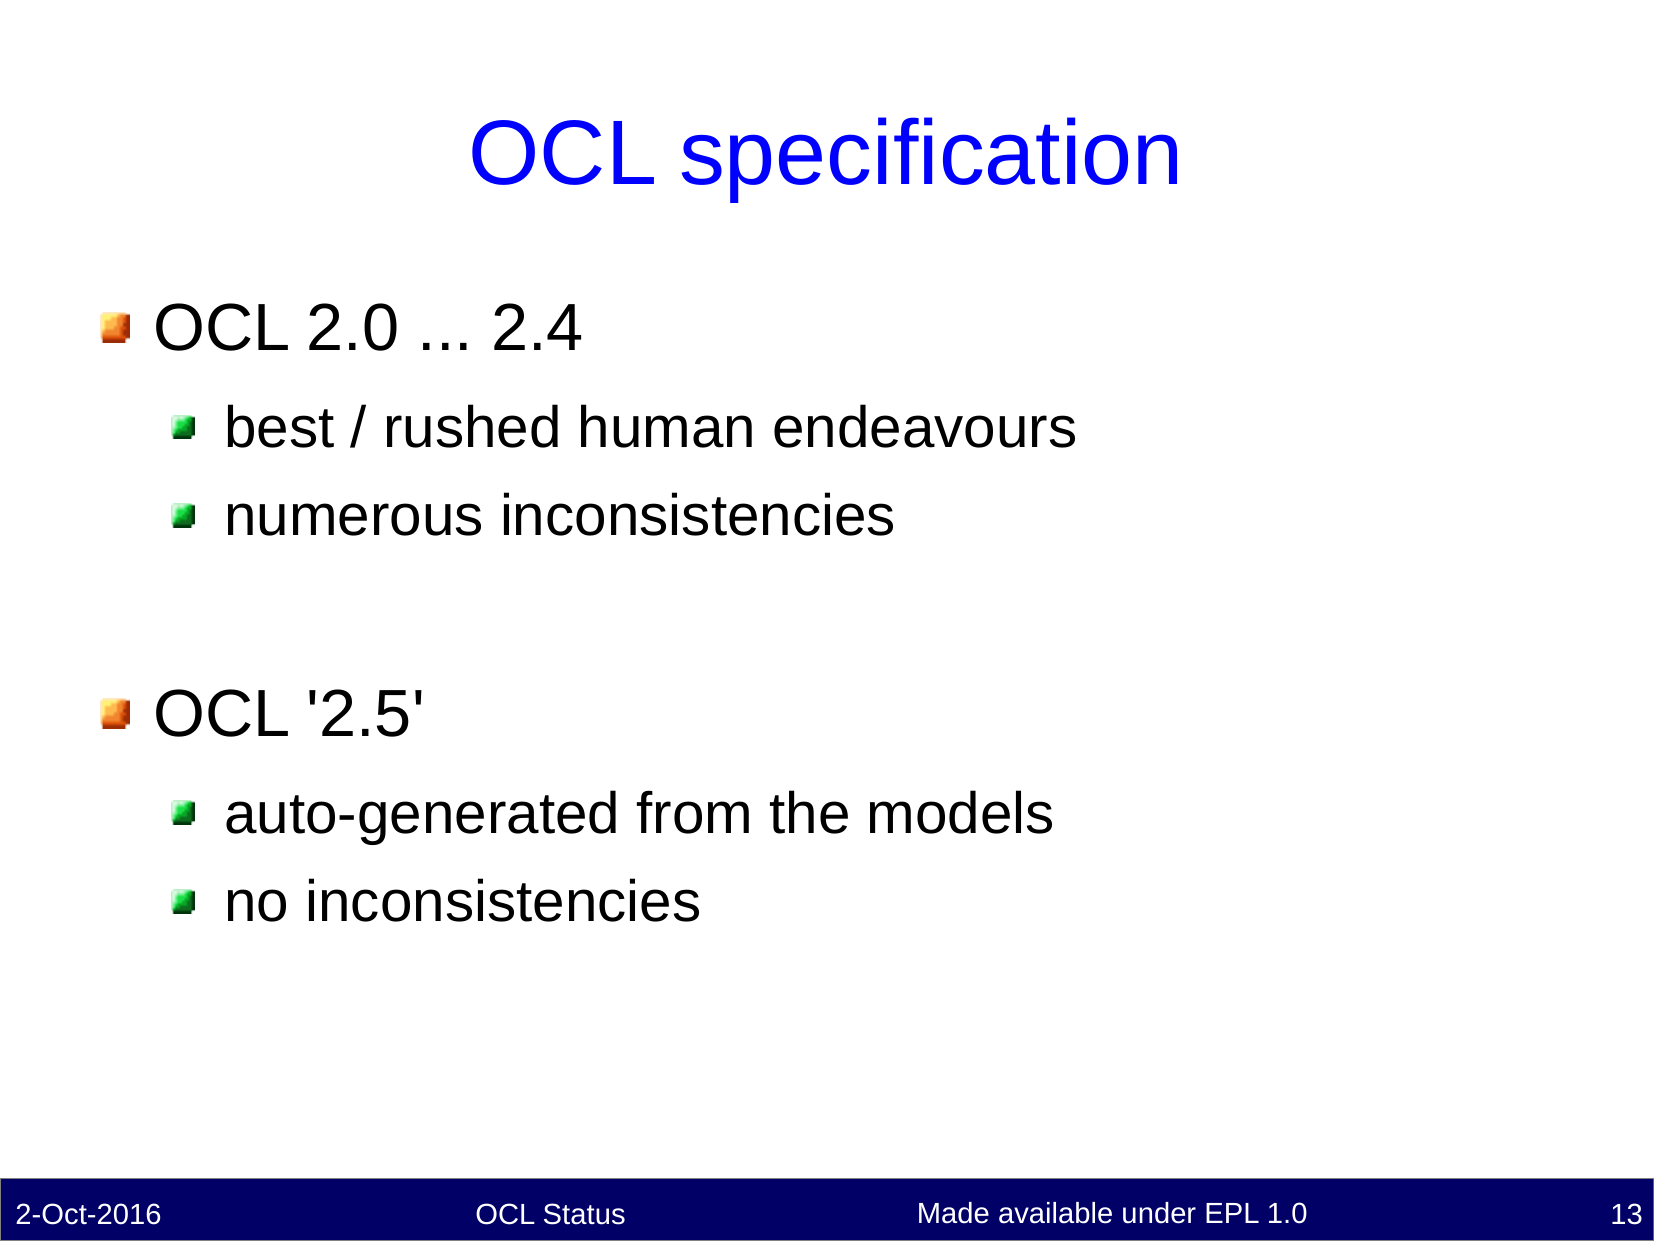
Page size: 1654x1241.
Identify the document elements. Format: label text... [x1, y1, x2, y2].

title OCL specification [82, 49, 1571, 257]
list OCL 2.0 ... 2.4 best / rushed human endeavours numerous inconsistencies OCL '2.5' auto-generated from the models no inconsistencies [82, 290, 1571, 1109]
